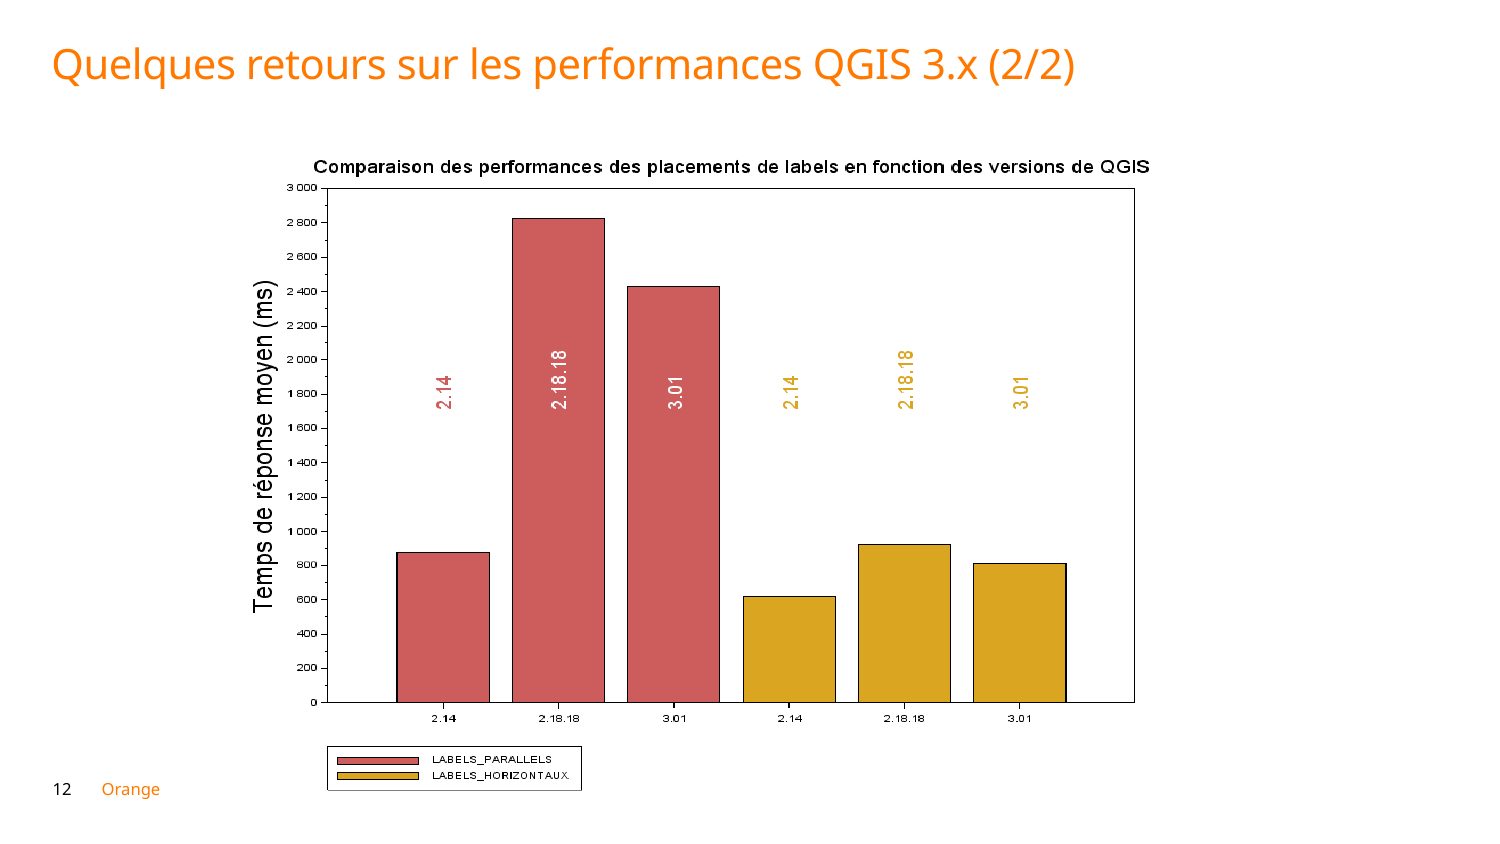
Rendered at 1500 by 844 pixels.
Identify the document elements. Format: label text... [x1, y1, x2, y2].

picture [194, 102, 1270, 791]
title Quelques retours sur les performances QGIS 3.x (2/2) [51, 43, 1449, 166]
